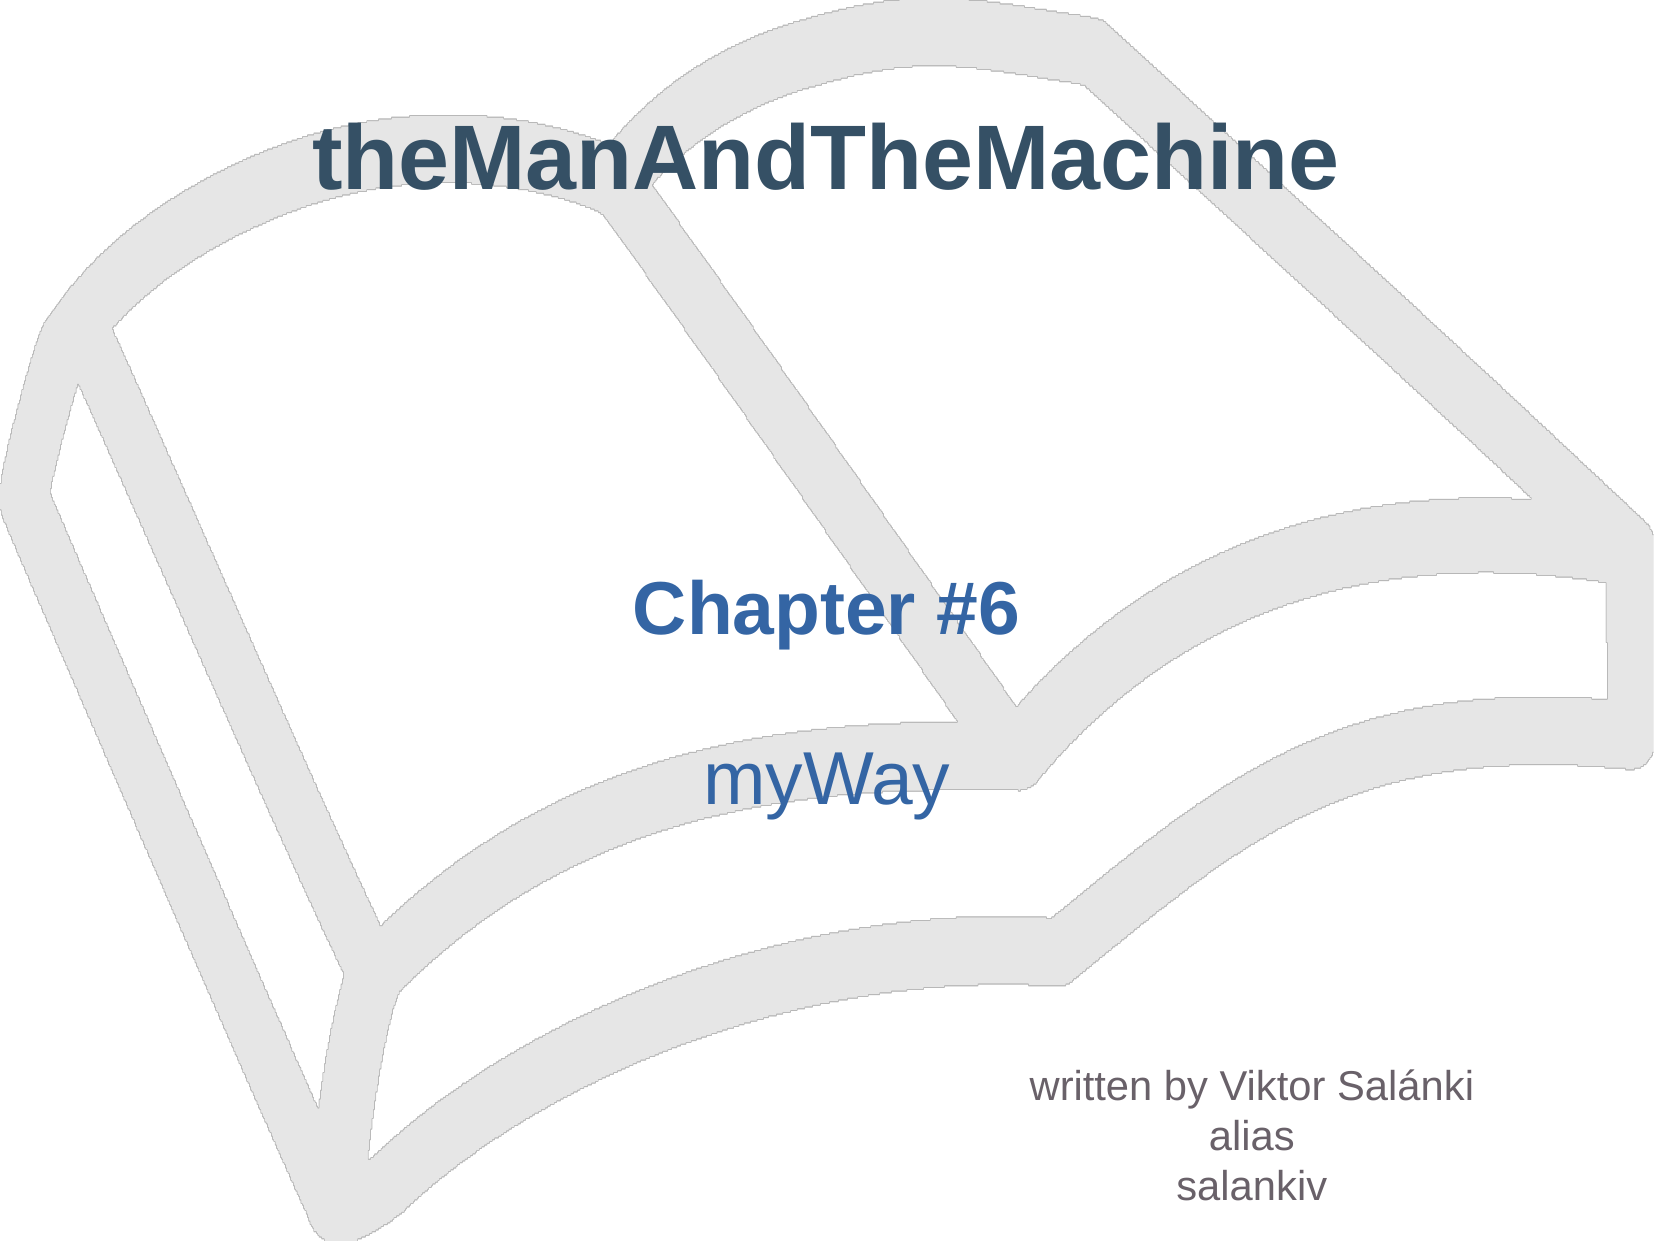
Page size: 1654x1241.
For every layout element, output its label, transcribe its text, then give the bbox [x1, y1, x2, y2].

text_box theManAndTheMachine [82, 49, 1571, 215]
picture [0, 0, 1654, 1241]
text_box written by Viktor Salánki alias salankiv [933, 1051, 1571, 1206]
text_box Chapter #6 myWay [82, 215, 1571, 1084]
